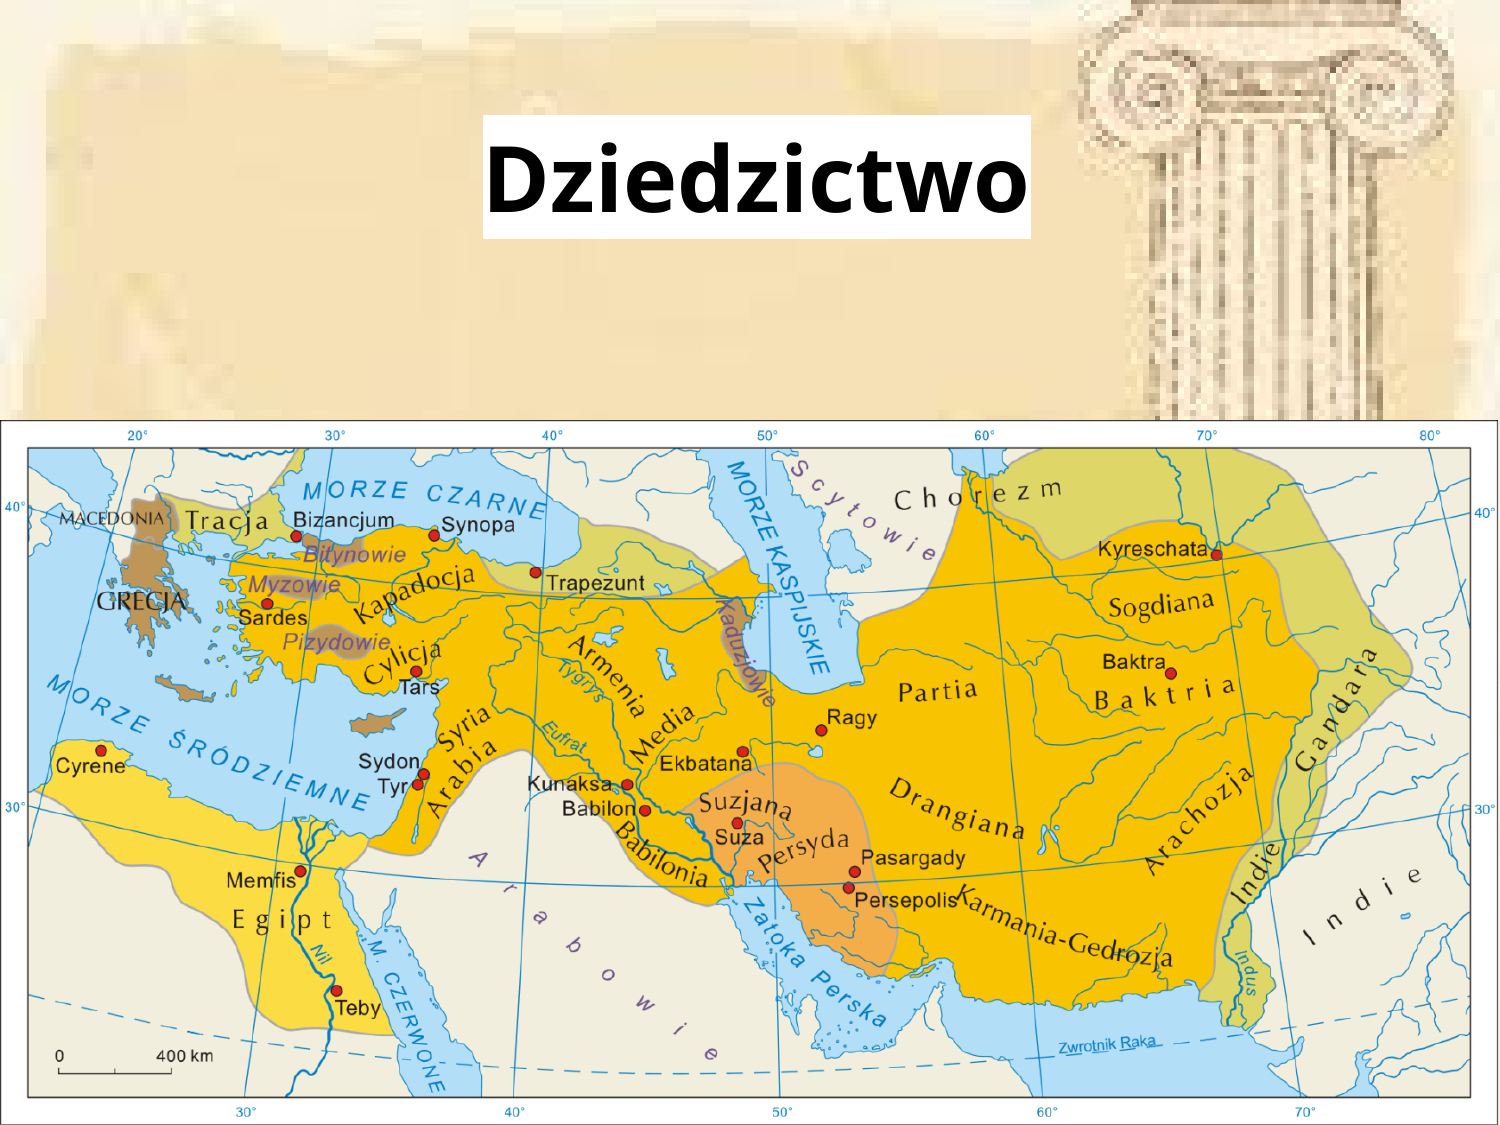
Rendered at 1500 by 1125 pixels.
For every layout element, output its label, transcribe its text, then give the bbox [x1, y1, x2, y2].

chart [75, 262, 1425, 420]
title Dziedzictwo [82, 82, 1432, 270]
picture [0, 0, 1500, 1125]
